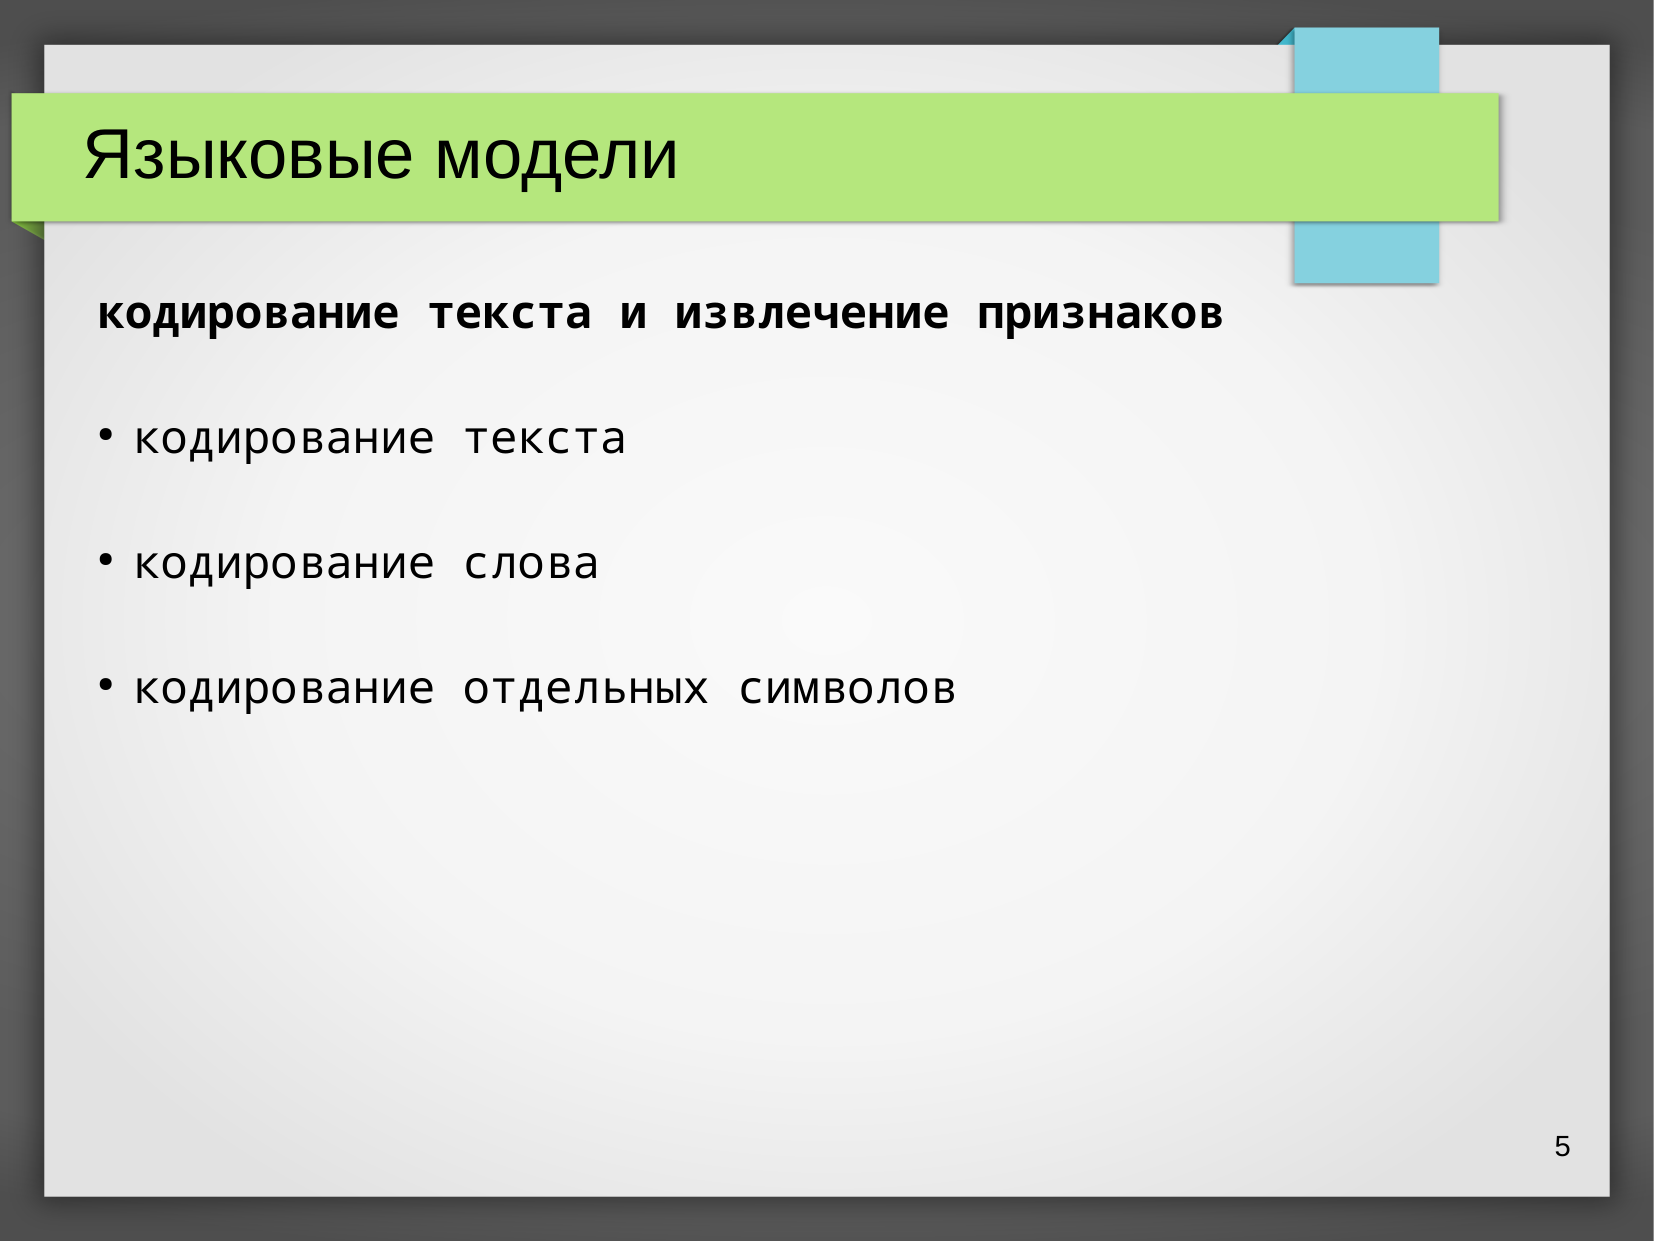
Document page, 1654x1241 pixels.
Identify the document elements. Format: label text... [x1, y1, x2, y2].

title Языковые модели [82, 114, 1406, 194]
text_box кодирование текста и извлечение признаков кодирование текста кодирование слова кодирование отдельных символов [82, 271, 1607, 1072]
picture [0, 0, 1654, 1241]
